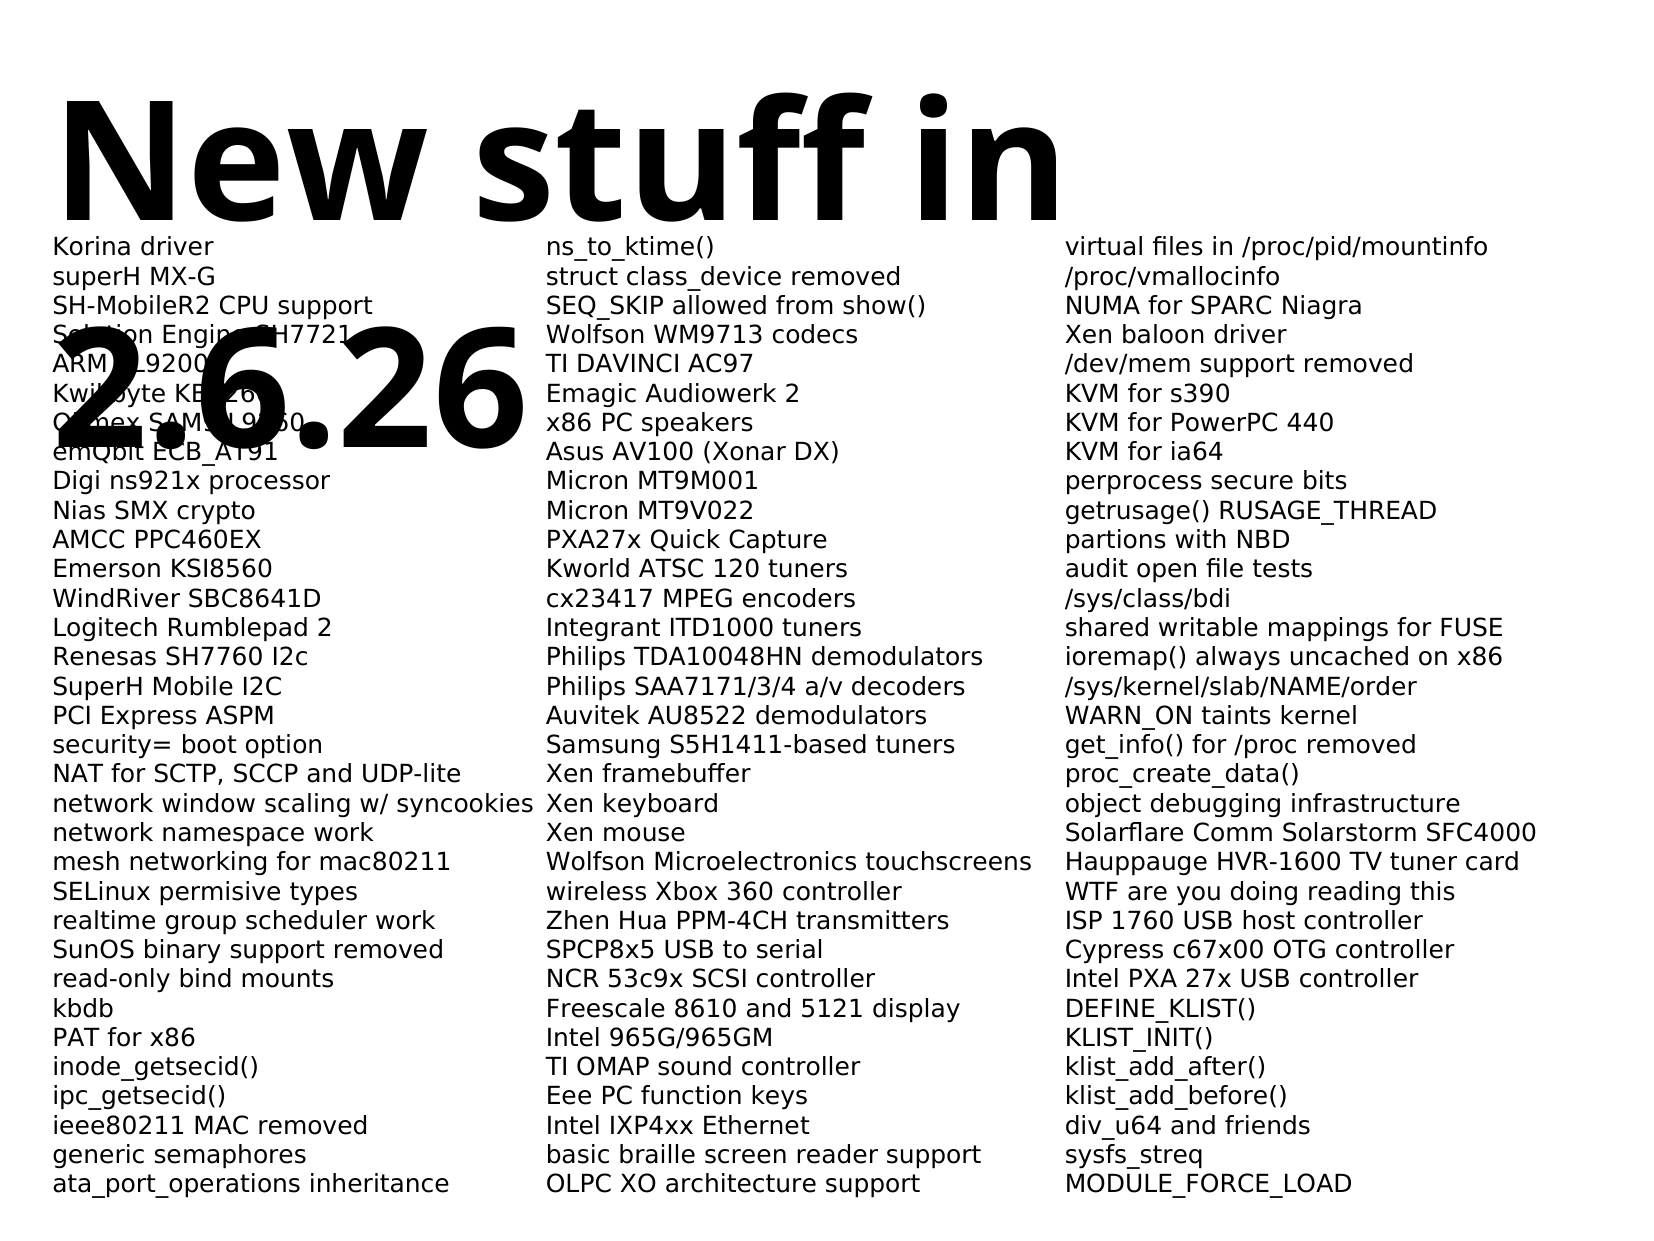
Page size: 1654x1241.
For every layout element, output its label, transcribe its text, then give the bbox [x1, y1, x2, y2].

text_box ns_to_ktime() struct class_device removed SEQ_SKIP allowed from show() Wolfson WM9713 codecs TI DAVINCI AC97 Emagic Audiowerk 2 x86 PC speakers Asus AV100 (Xonar DX) Micron MT9M001 Micron MT9V022 PXA27x Quick Capture Kworld ATSC 120 tuners cx23417 MPEG encoders Integrant ITD1000 tuners Philips TDA10048HN demodulators Philips SAA7171/3/4 a/v decoders Auvitek AU8522 demodulators Samsung S5H1411-based tuners Xen framebuffer Xen keyboard Xen mouse Wolfson Microelectronics touchscreens wireless Xbox 360 controller Zhen Hua PPM-4CH transmitters SPCP8x5 USB to serial NCR 53c9x SCSI controller Freescale 8610 and 5121 display Intel 965G/965GM TI OMAP sound controller Eee PC function keys Intel IXP4xx Ethernet basic braille screen reader support OLPC XO architecture support [531, 225, 1048, 1207]
text_box New stuff in 2.6.26 [37, 34, 1576, 263]
text_box virtual files in /proc/pid/mountinfo /proc/vmallocinfo NUMA for SPARC Niagra Xen baloon driver /dev/mem support removed KVM for s390 KVM for PowerPC 440 KVM for ia64 perprocess secure bits getrusage() RUSAGE_THREAD partions with NBD audit open file tests /sys/class/bdi shared writable mappings for FUSE ioremap() always uncached on x86 /sys/kernel/slab/NAME/order WARN_ON taints kernel get_info() for /proc removed proc_create_data() object debugging infrastructure Solarflare Comm Solarstorm SFC4000 Hauppauge HVR-1600 TV tuner card WTF are you doing reading this ISP 1760 USB host controller Cypress c67x00 OTG controller Intel PXA 27x USB controller DEFINE_KLIST() KLIST_INIT() klist_add_after() klist_add_before() div_u64 and friends sysfs_streq MODULE_FORCE_LOAD [1050, 225, 1553, 1207]
text_box Korina driver superH MX-G SH-MobileR2 CPU support Solution Engine SH7721 ARM YL9200 Kwikbyte KB9260 Olimex SAM9-L9260 emQbit ECB_AT91 Digi ns921x processor Nias SMX crypto AMCC PPC460EX Emerson KSI8560 WindRiver SBC8641D Logitech Rumblepad 2 Renesas SH7760 I2c SuperH Mobile I2C PCI Express ASPM security= boot option NAT for SCTP, SCCP and UDP-lite network window scaling w/ syncookies network namespace work mesh networking for mac80211 SELinux permisive types realtime group scheduler work SunOS binary support removed read-only bind mounts kbdb PAT for x86 inode_getsecid() ipc_getsecid() ieee80211 MAC removed generic semaphores ata_port_operations inheritance [37, 225, 531, 1207]
